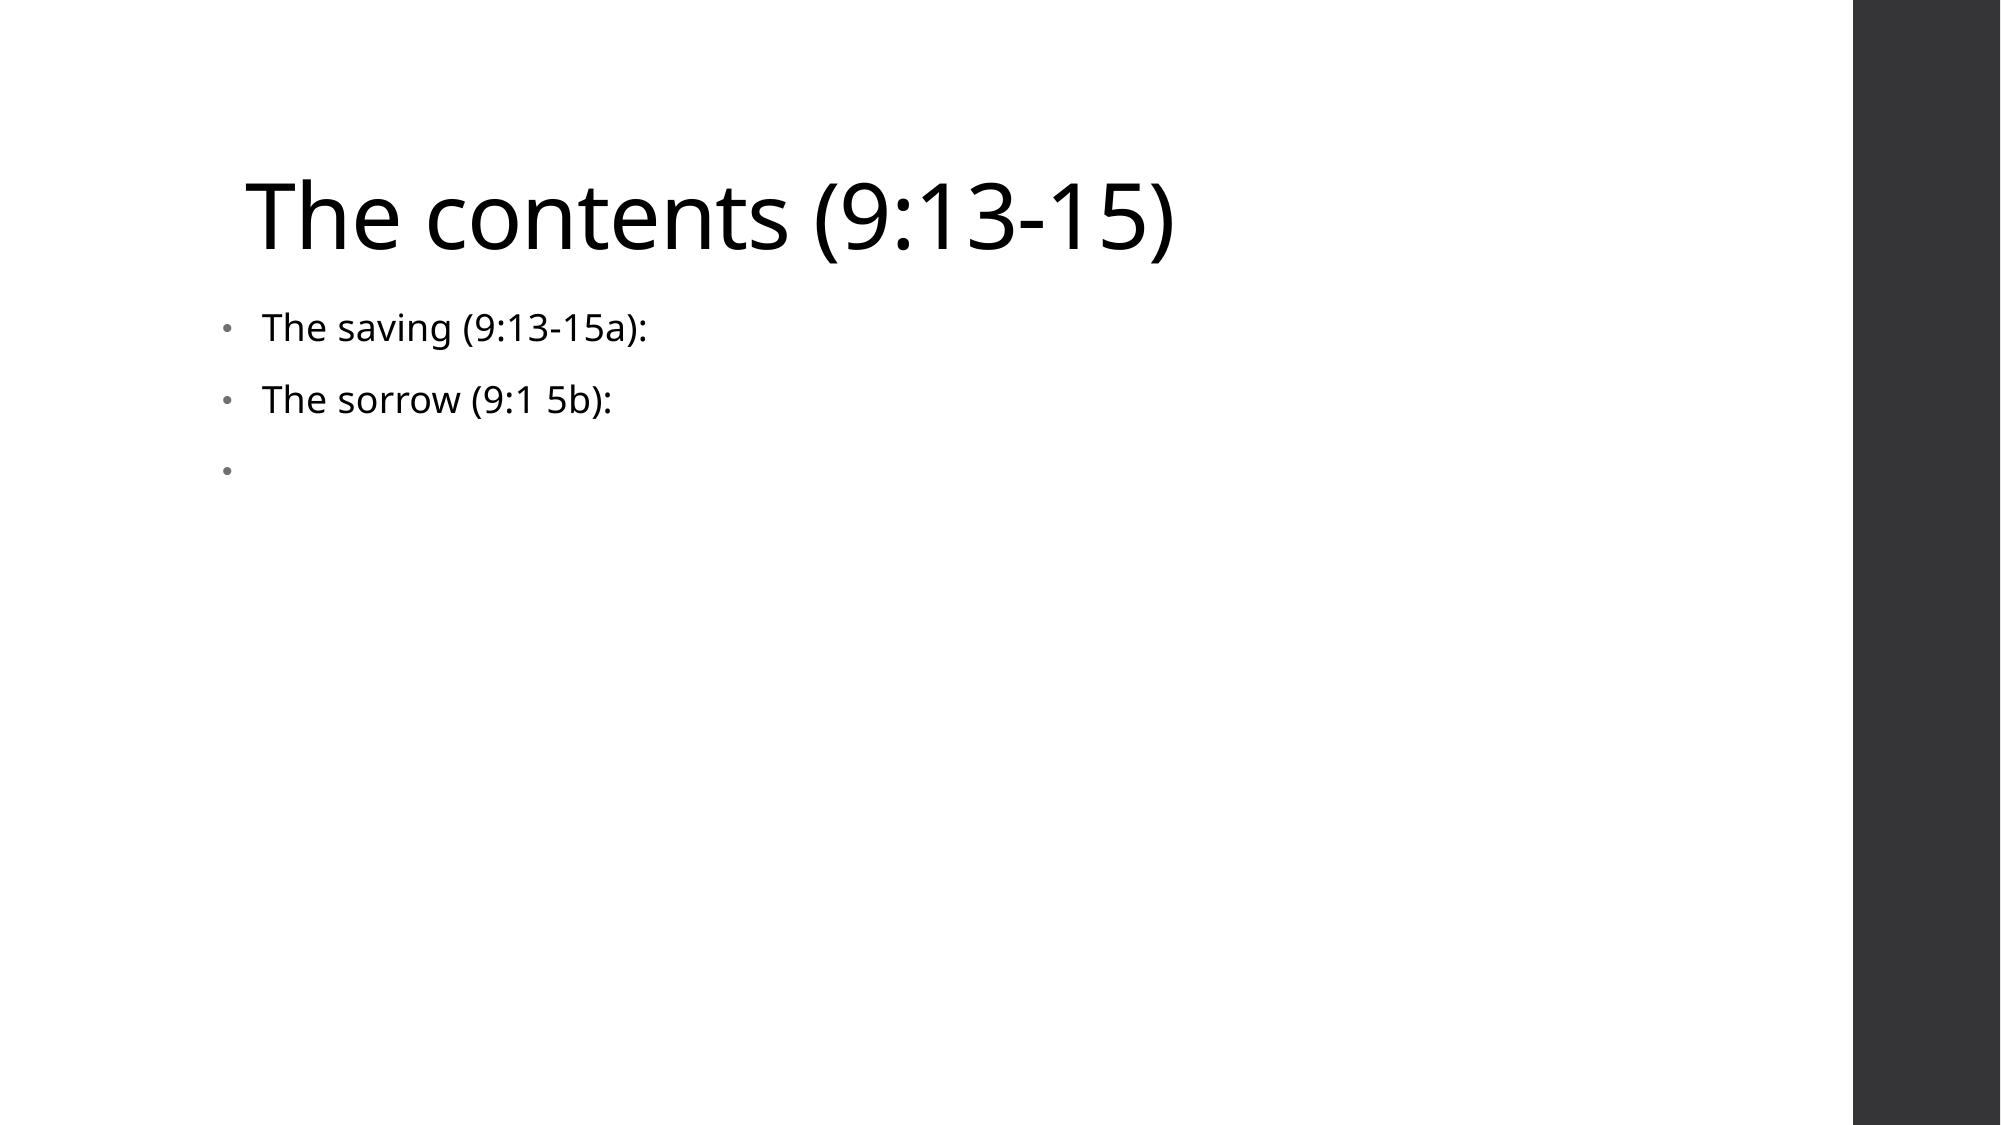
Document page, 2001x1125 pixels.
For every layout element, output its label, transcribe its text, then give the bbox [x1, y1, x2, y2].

title The contents (9:13-15) [206, 60, 1797, 278]
list The saving (9:13-15a): The sorrow (9:1 5b): [206, 299, 1617, 1014]
